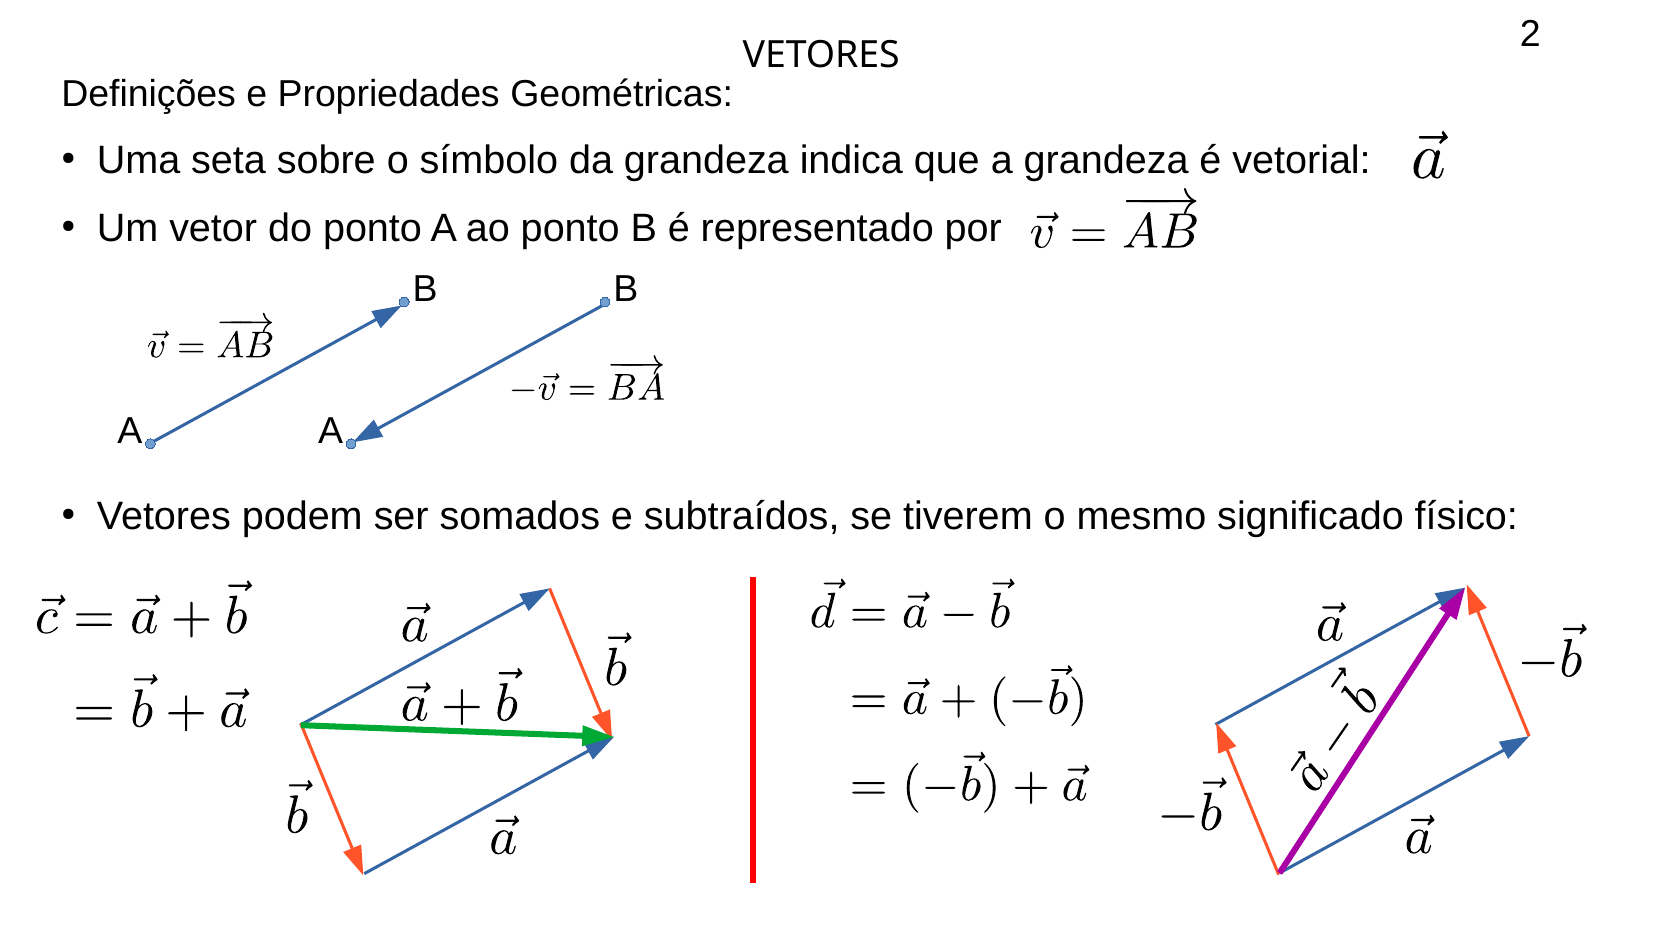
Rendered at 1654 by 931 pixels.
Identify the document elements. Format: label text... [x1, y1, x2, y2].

text_box A [303, 401, 358, 459]
text_box [346, 438, 356, 449]
picture [1157, 777, 1227, 831]
text_box VETORES [728, 0, 937, 64]
picture [809, 578, 1090, 813]
picture [1310, 600, 1349, 644]
text_box Definições e Propriedades Geométricas: Uma seta sobre o símbolo da grandeza indica que a grandeza é vetorial: Um vetor do ponto A ao ponto B é representado por Vetores podem ser somados e subtraídos, se tiverem o mesmo significado físico: [46, 64, 1548, 590]
picture [1027, 188, 1197, 249]
picture [1404, 128, 1451, 182]
text_box B [598, 260, 654, 318]
picture [145, 312, 273, 358]
picture [29, 578, 255, 734]
picture [508, 355, 665, 401]
text_box [399, 297, 410, 307]
picture [395, 665, 525, 727]
picture [395, 600, 433, 644]
text_box [600, 297, 610, 307]
text_box [145, 438, 156, 449]
picture [277, 777, 315, 836]
picture [1269, 664, 1385, 799]
text_box <number> [1505, 4, 1654, 75]
text_box B [397, 260, 453, 318]
picture [595, 630, 634, 688]
picture [483, 813, 522, 857]
picture [1399, 812, 1437, 856]
text_box A [102, 401, 158, 459]
picture [1517, 623, 1587, 678]
